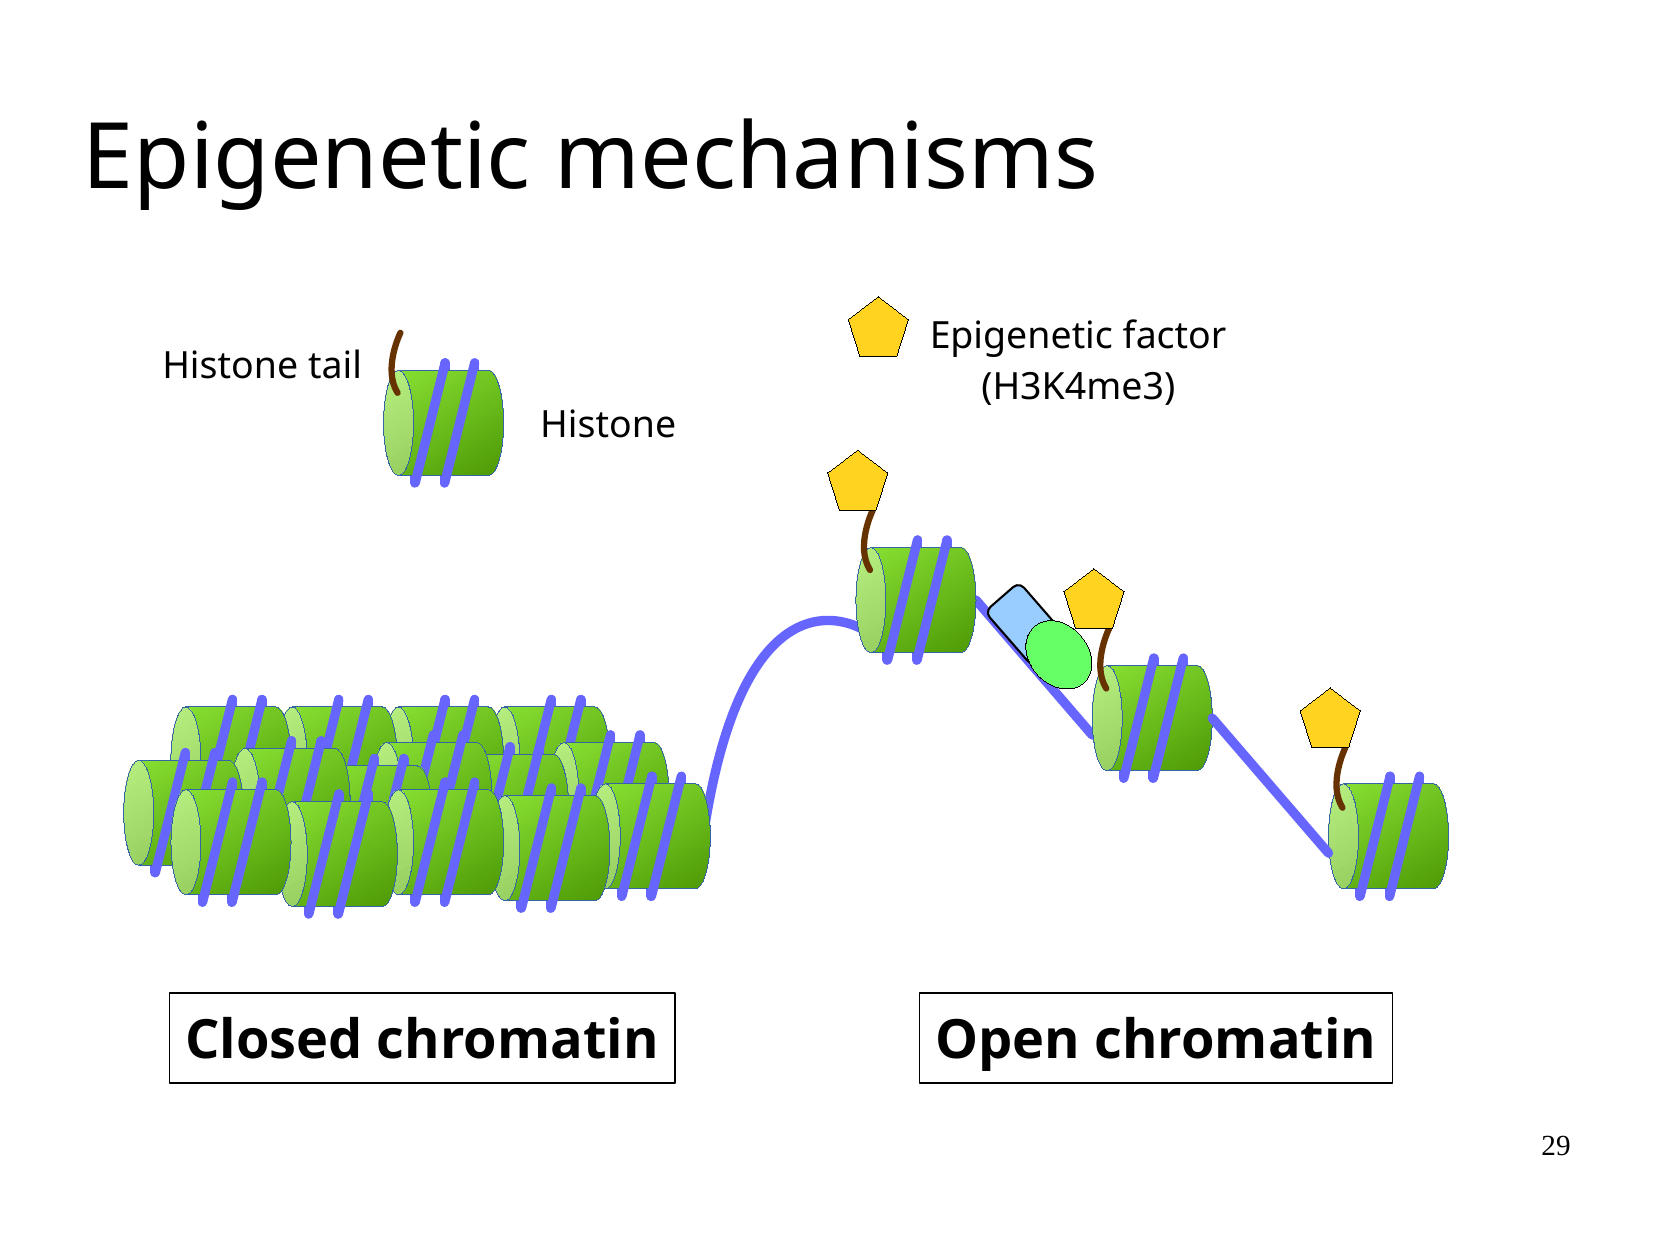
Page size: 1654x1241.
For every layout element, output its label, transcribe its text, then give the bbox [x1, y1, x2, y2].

text_box [504, 706, 574, 901]
text_box [895, 547, 940, 653]
text_box Closed chromatin [169, 992, 611, 1076]
text_box A [377, 742, 398, 765]
text_box [163, 834, 172, 866]
text_box A [170, 706, 201, 760]
text_box A [1092, 665, 1123, 771]
text_box [1109, 665, 1147, 771]
text_box [1397, 783, 1449, 889]
text_box Histone [525, 390, 680, 451]
text_box [1131, 665, 1176, 771]
text_box [422, 370, 467, 476]
text_box A [1328, 783, 1359, 889]
text_box A [497, 706, 520, 754]
text_box [848, 296, 909, 357]
text_box A [284, 706, 307, 748]
text_box A [495, 795, 520, 901]
text_box A [596, 783, 621, 889]
text_box A [855, 547, 886, 653]
text_box [1161, 665, 1213, 771]
text_box [659, 783, 711, 889]
text_box A [123, 760, 154, 866]
text_box [400, 370, 438, 476]
text_box [1367, 783, 1412, 889]
text_box A [383, 370, 414, 476]
text_box [181, 706, 255, 895]
text_box Open chromatin [919, 992, 1331, 1076]
text_box [423, 706, 504, 895]
text_box [873, 547, 910, 653]
text_box A [282, 801, 308, 907]
text_box [139, 760, 178, 866]
text_box [1345, 783, 1383, 889]
text_box A [234, 748, 259, 789]
text_box [604, 742, 674, 889]
text_box [558, 706, 610, 901]
text_box [239, 706, 467, 907]
text_box [924, 547, 977, 653]
text_box [346, 765, 398, 907]
text_box A [388, 789, 414, 895]
text_box [988, 568, 1125, 689]
title Epigenetic mechanisms [82, 49, 1571, 257]
text_box A [554, 742, 579, 795]
text_box [1300, 687, 1361, 748]
text_box [827, 450, 888, 511]
text_box A [170, 789, 201, 895]
text_box A [391, 706, 413, 742]
text_box Epigenetic factor (H3K4me3) [915, 300, 1212, 408]
text_box Histone tail [147, 330, 358, 392]
text_box [452, 370, 504, 476]
